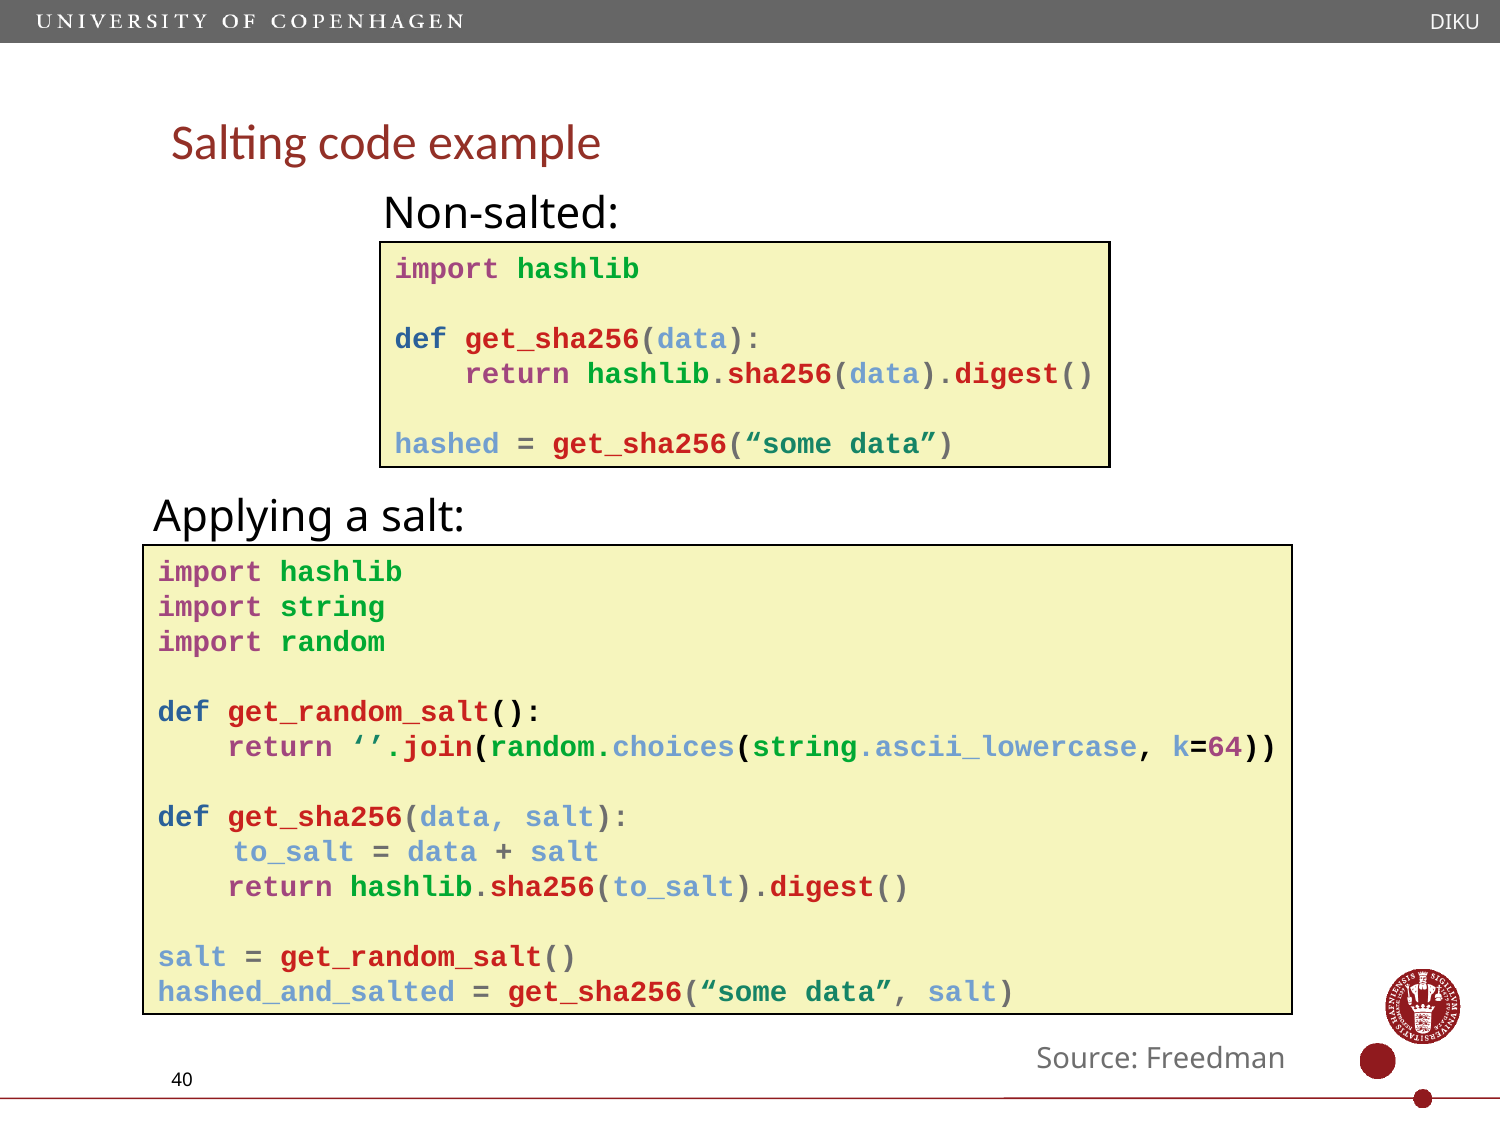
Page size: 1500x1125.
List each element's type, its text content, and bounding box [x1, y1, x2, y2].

picture [0, 910, 1500, 1122]
text_box import hashlib import string import random def get_random_salt(): return ‘’.join(random.choices(string.ascii_lowercase, k=64)) def get_sha256(data, salt): to_salt = data + salt return hashlib.sha256(to_salt).digest() salt = get_random_salt() hashed_and_salted = get_sha256(“some data”, salt) [142, 545, 1293, 1015]
text_box <number> [171, 1067, 522, 1092]
text_box Salting code example [171, 75, 1329, 171]
text_box Source: Freedman [1021, 1031, 1341, 1083]
text_box Applying a salt: [234, 476, 385, 552]
text_box DIKU [469, 0, 1495, 43]
text_box import hashlib def get_sha256(data): return hashlib.sha256(data).digest() hashed = get_sha256(“some data”) [379, 242, 1110, 467]
text_box Non-salted: [425, 173, 576, 249]
